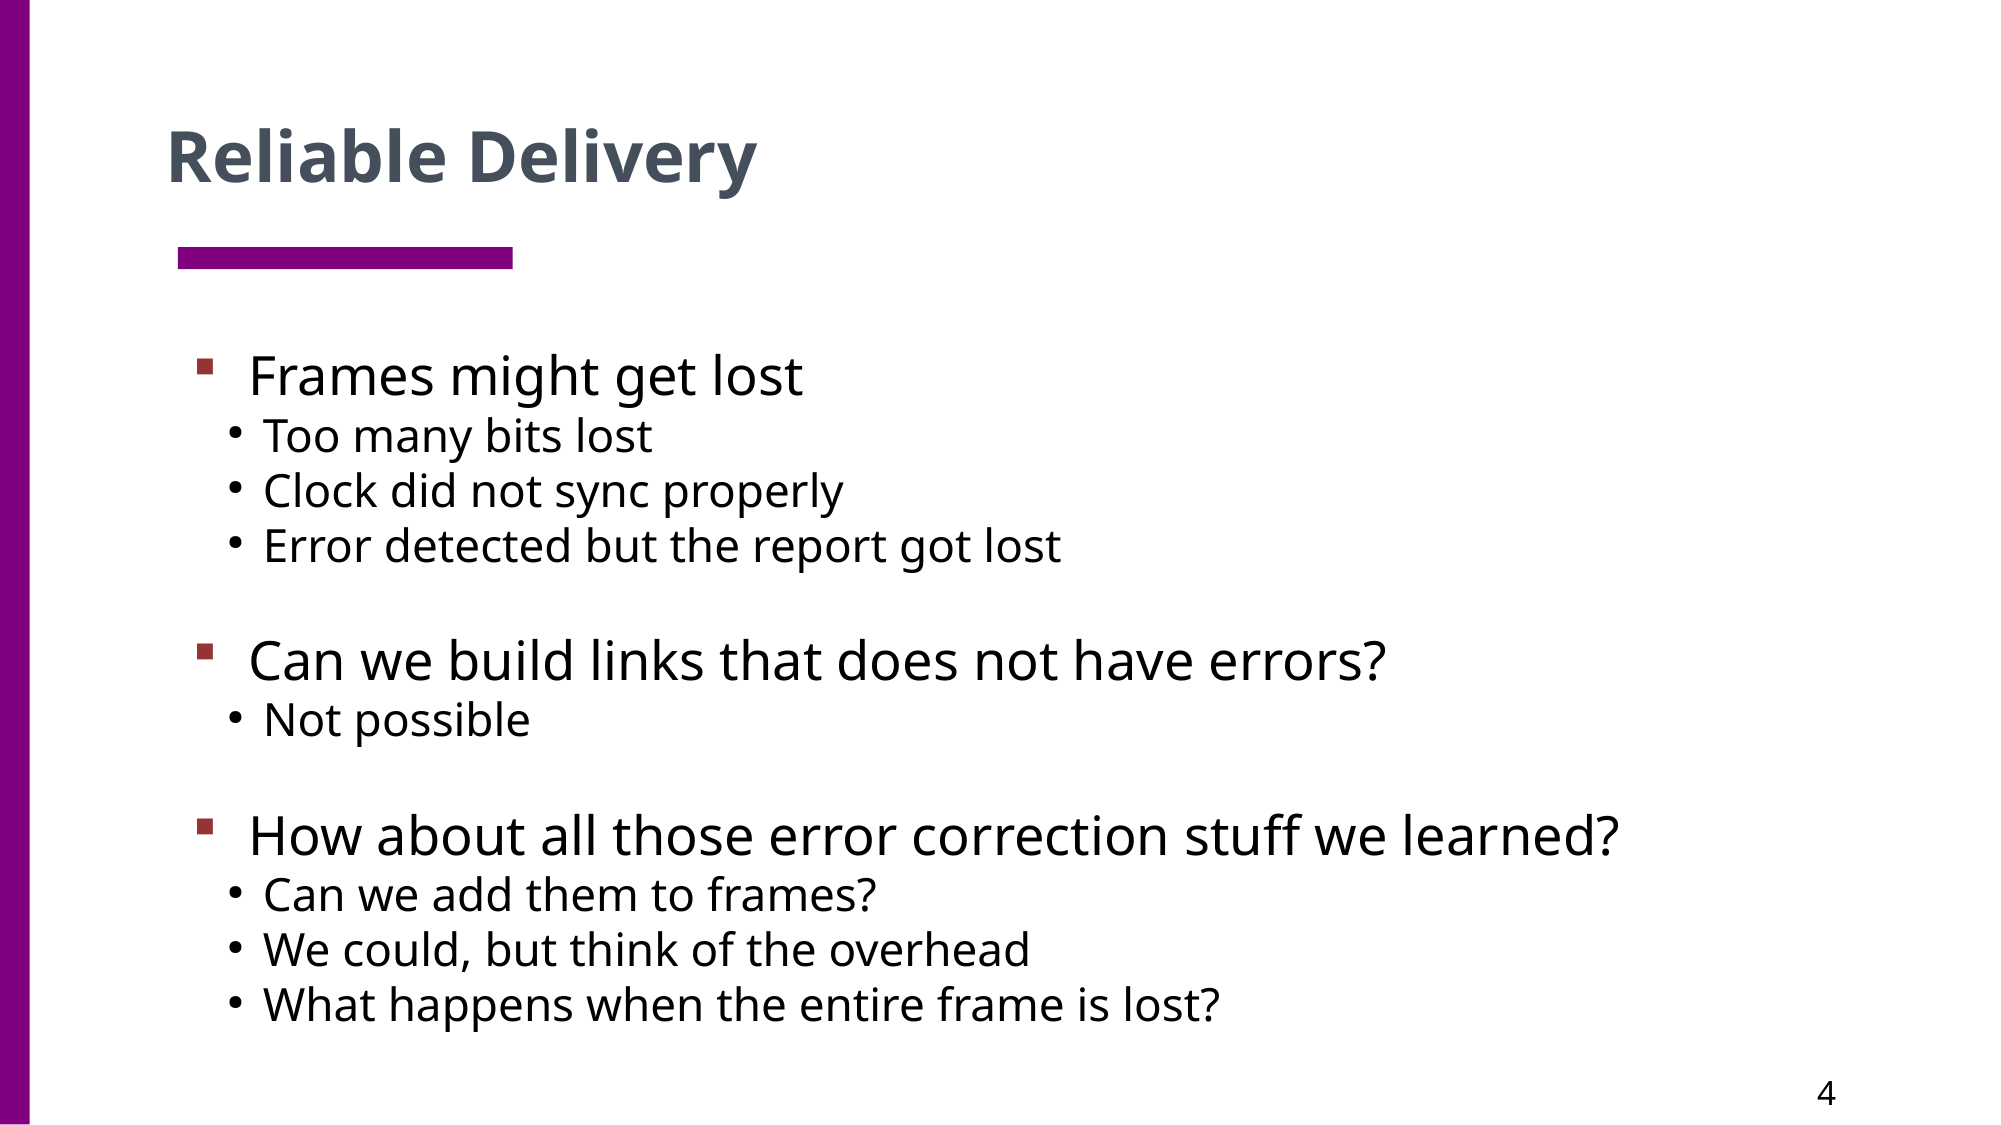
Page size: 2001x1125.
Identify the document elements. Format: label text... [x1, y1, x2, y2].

text_box Reliable Delivery [151, 0, 1849, 212]
text_box Frames might get lost Too many bits lost Clock did not sync properly Error detected but the report got lost Can we build links that does not have errors? Not possible How about all those error correction stuff we learned? Can we add them to frames? We could, but think of the overhead What happens when the entire frame is lost? [177, 326, 1875, 1050]
